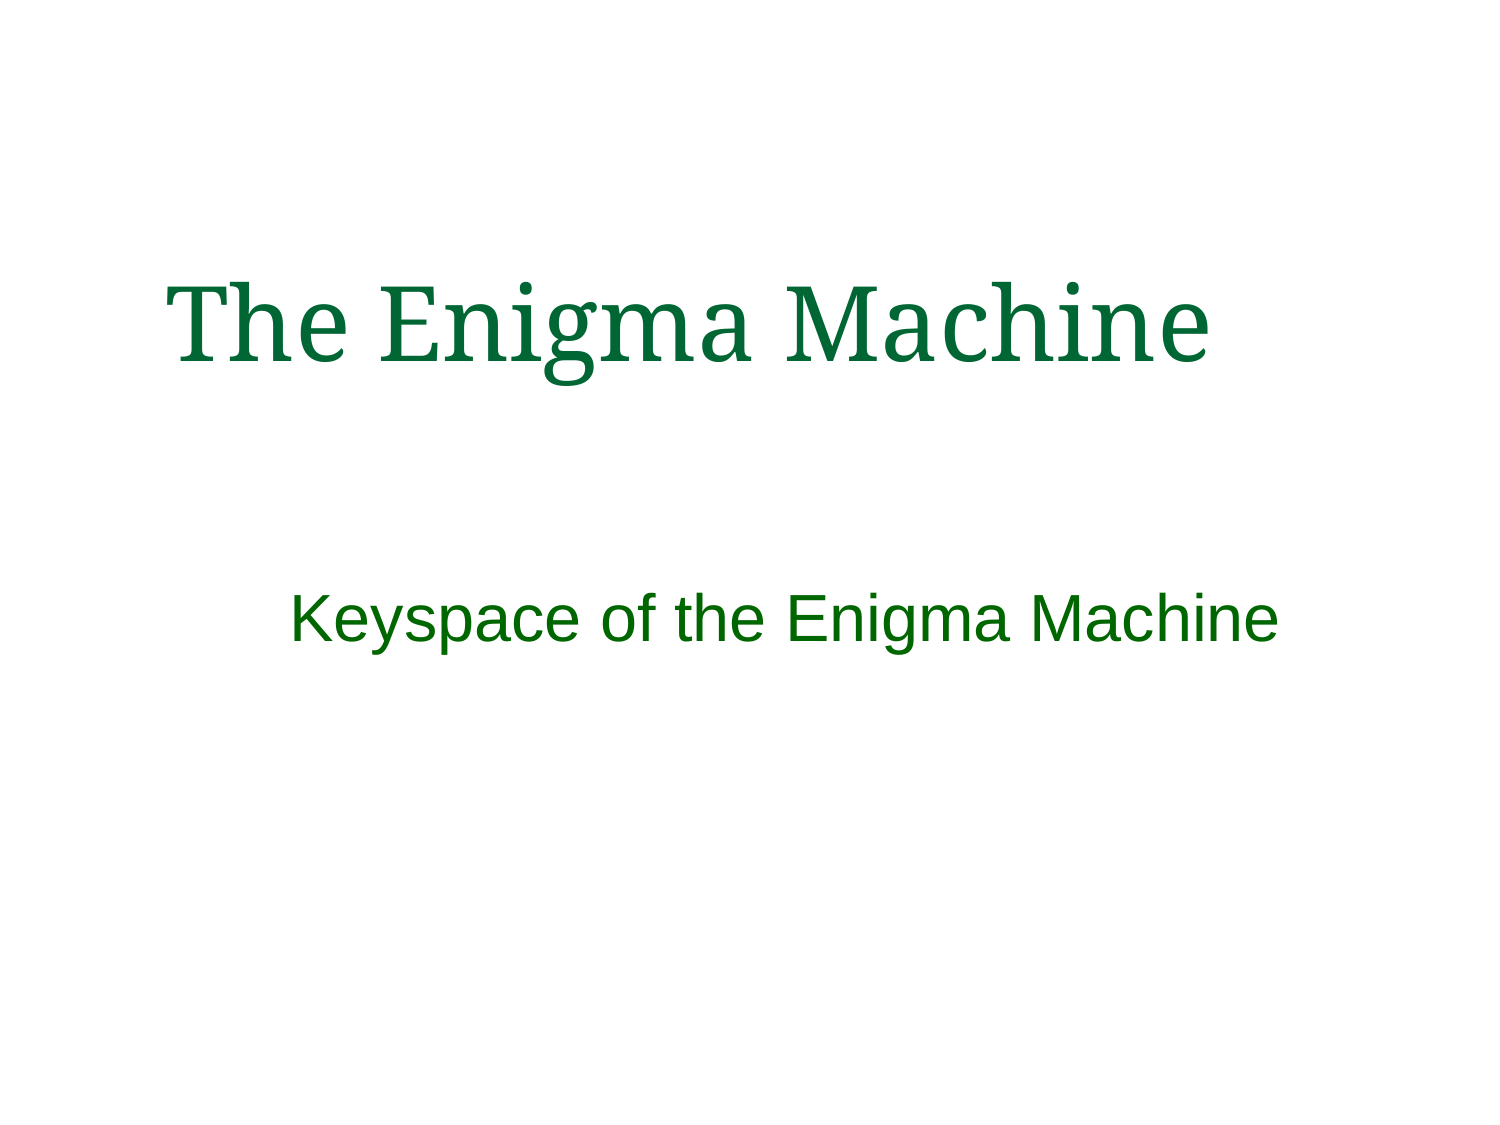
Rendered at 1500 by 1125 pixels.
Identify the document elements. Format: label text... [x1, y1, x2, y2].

subtitle Keyspace of the Enigma Machine [248, 566, 1323, 855]
title The Enigma Machine [150, 249, 1401, 538]
